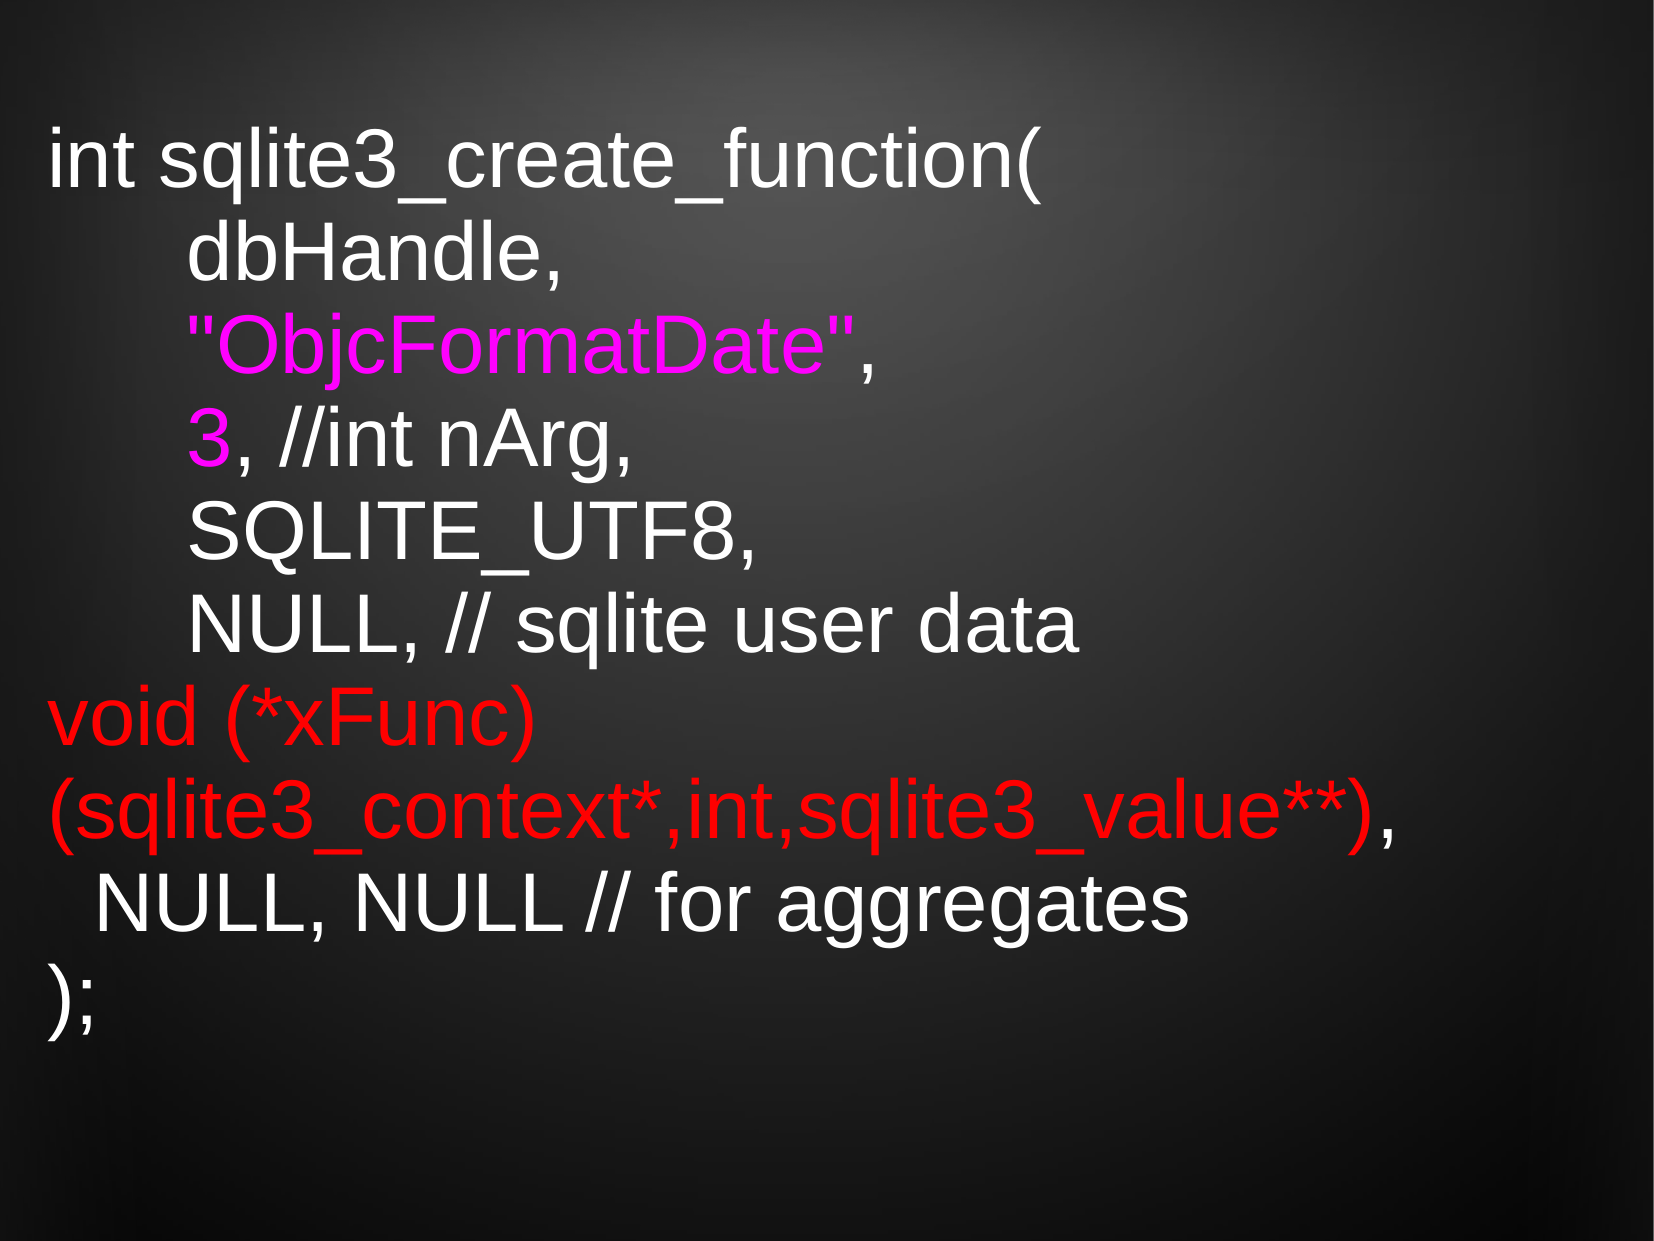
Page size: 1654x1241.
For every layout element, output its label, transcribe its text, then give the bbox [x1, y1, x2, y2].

picture [0, 0, 1654, 1241]
text_box int sqlite3_create_function( dbHandle, "ObjcFormatDate", 3, //int nArg, SQLITE_UTF8, NULL, // sqlite user data void (*xFunc)(sqlite3_context*,int,sqlite3_value**), NULL, NULL // for aggregates ); [32, 104, 1639, 1053]
